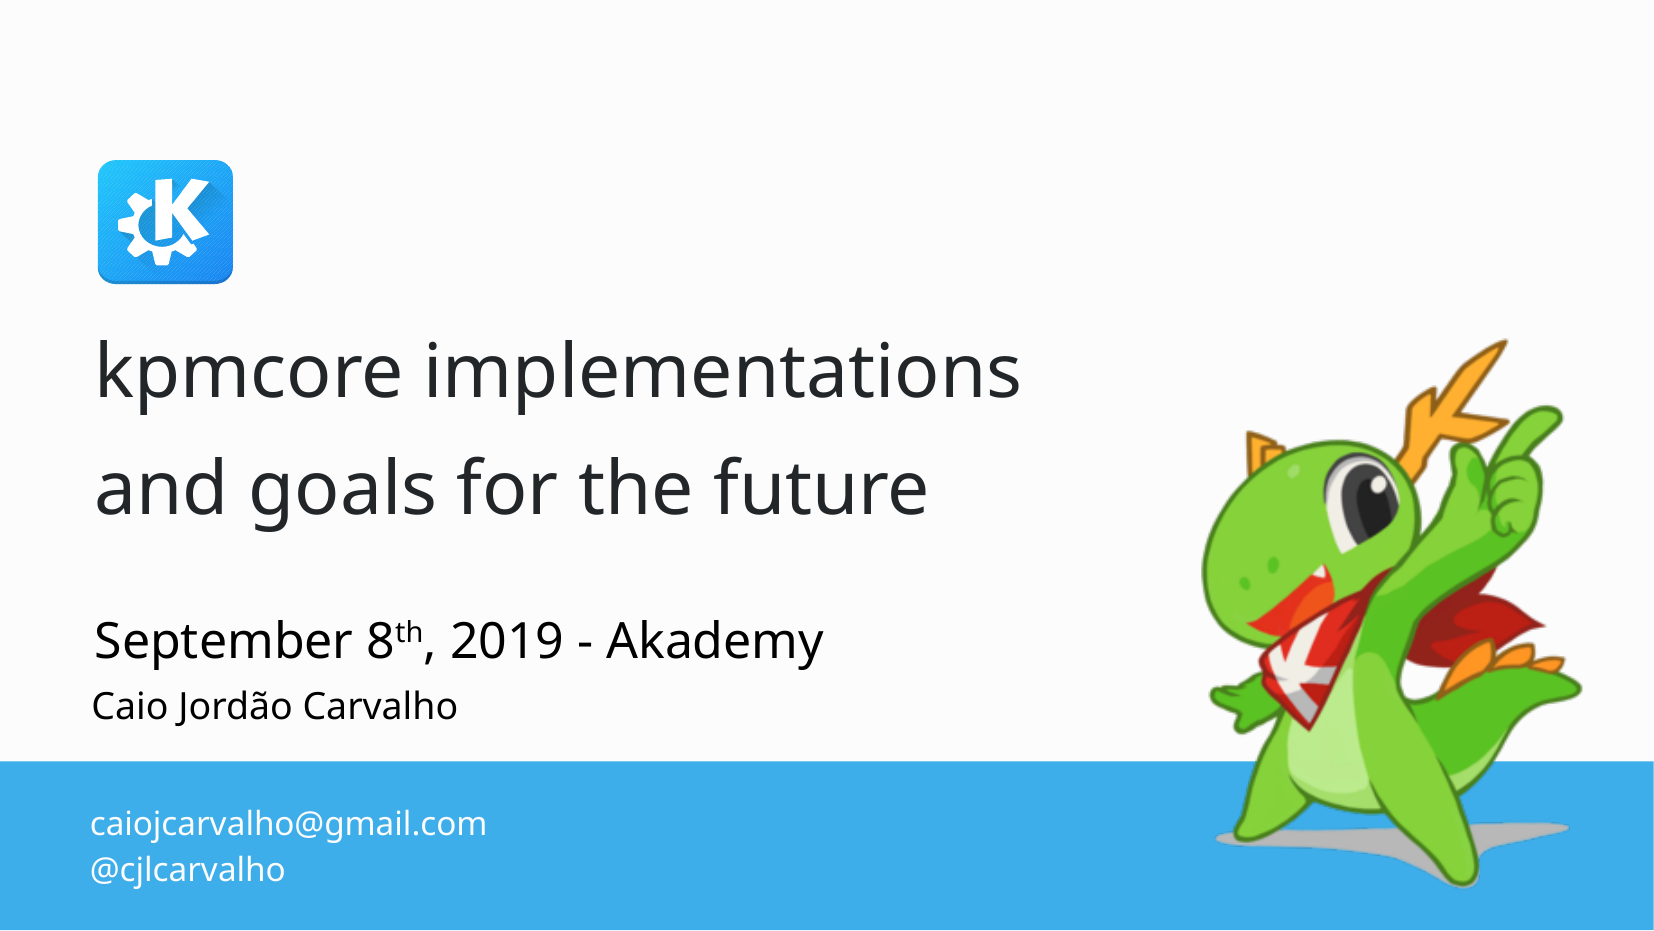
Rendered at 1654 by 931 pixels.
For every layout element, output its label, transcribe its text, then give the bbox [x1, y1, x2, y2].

picture [1191, 283, 1588, 931]
text_box caiojcarvalho@gmail.com @cjlcarvalho [74, 761, 1191, 931]
text_box Caio Jordão Carvalho [76, 671, 1191, 746]
subtitle kpmcore implementations and goals for the future September 8th, 2019 - Akademy [94, 317, 1191, 671]
